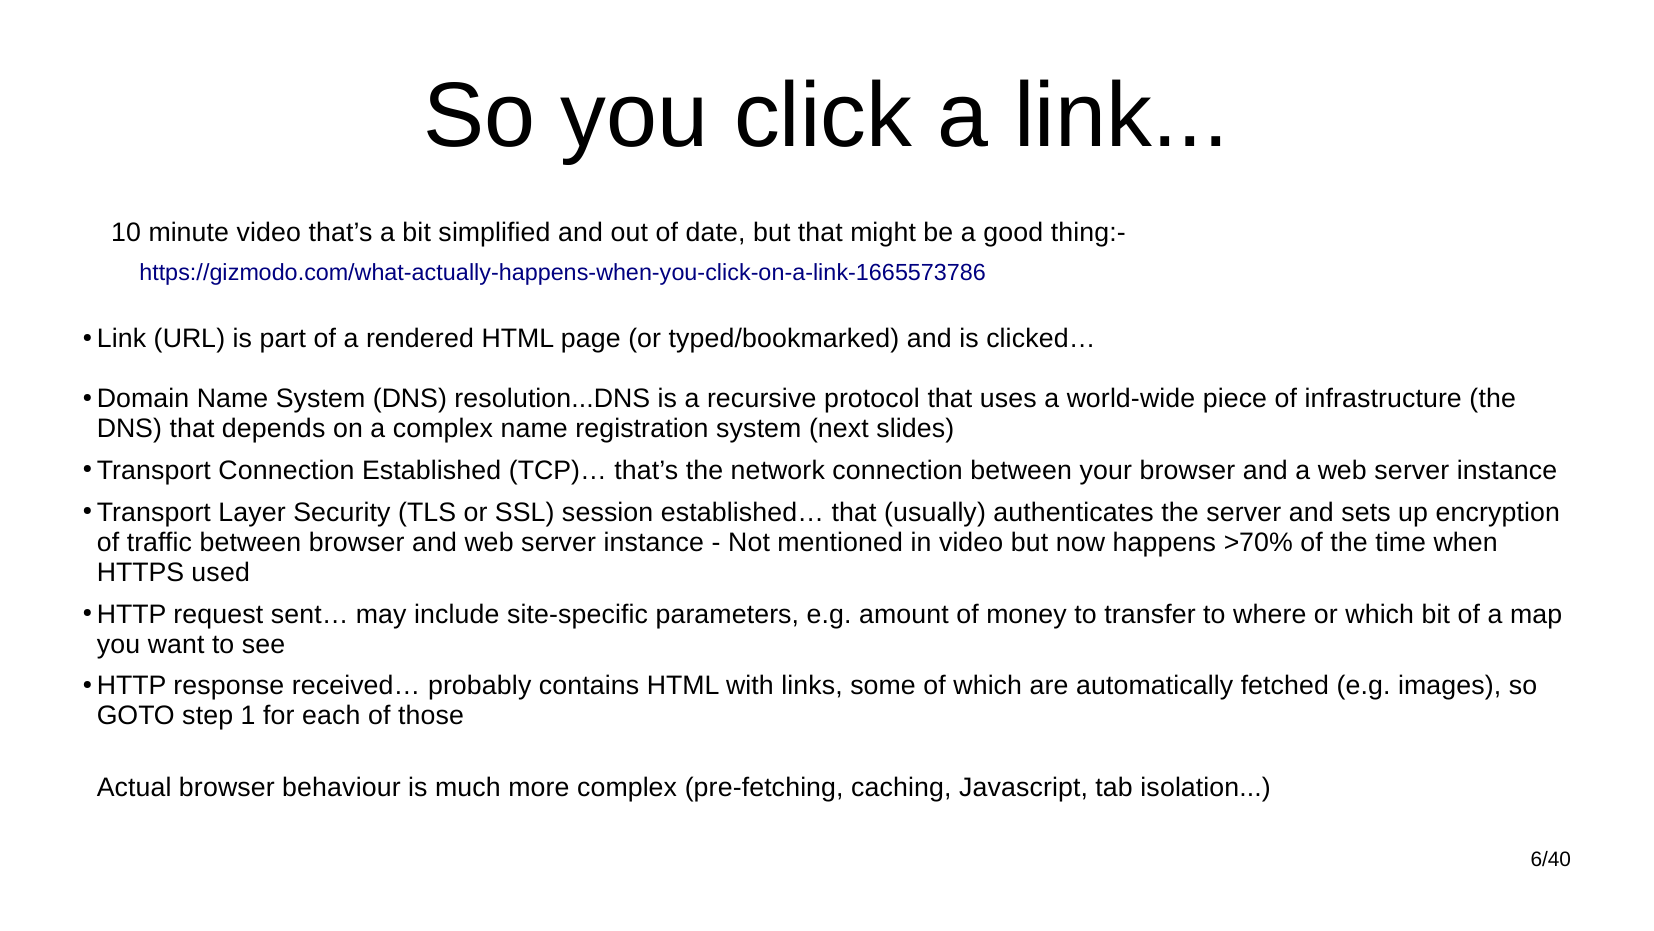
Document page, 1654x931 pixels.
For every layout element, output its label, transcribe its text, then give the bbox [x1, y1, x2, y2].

title So you click a link... [82, 37, 1571, 193]
list 10 minute video that’s a bit simplified and out of date, but that might be a good thing:- https://gizmodo.com/what-actually-happens-when-you-click-on-a-link-1665573786 Link (URL) is part of a rendered HTML page (or typed/bookmarked) and is clicked… Domain Name System (DNS) resolution...DNS is a recursive protocol that uses a world-wide piece of infrastructure (the DNS) that depends on a complex name registration system (next slides) Transport Connection Established (TCP)… that’s the network connection between your browser and a web server instance Transport Layer Security (TLS or SSL) session established… that (usually) authenticates the server and sets up encryption of traffic between browser and web server instance - Not mentioned in video but now happens >70% of the time when HTTPS used HTTP request sent… may include site-specific parameters, e.g. amount of money to transfer to where or which bit of a map you want to see HTTP response received… probably contains HTML with links, some of which are automatically fetched (e.g. images), so GOTO step 1 for each of those Actual browser behaviour is much more complex (pre-fetching, caching, Javascript, tab isolation...) [82, 217, 1571, 827]
